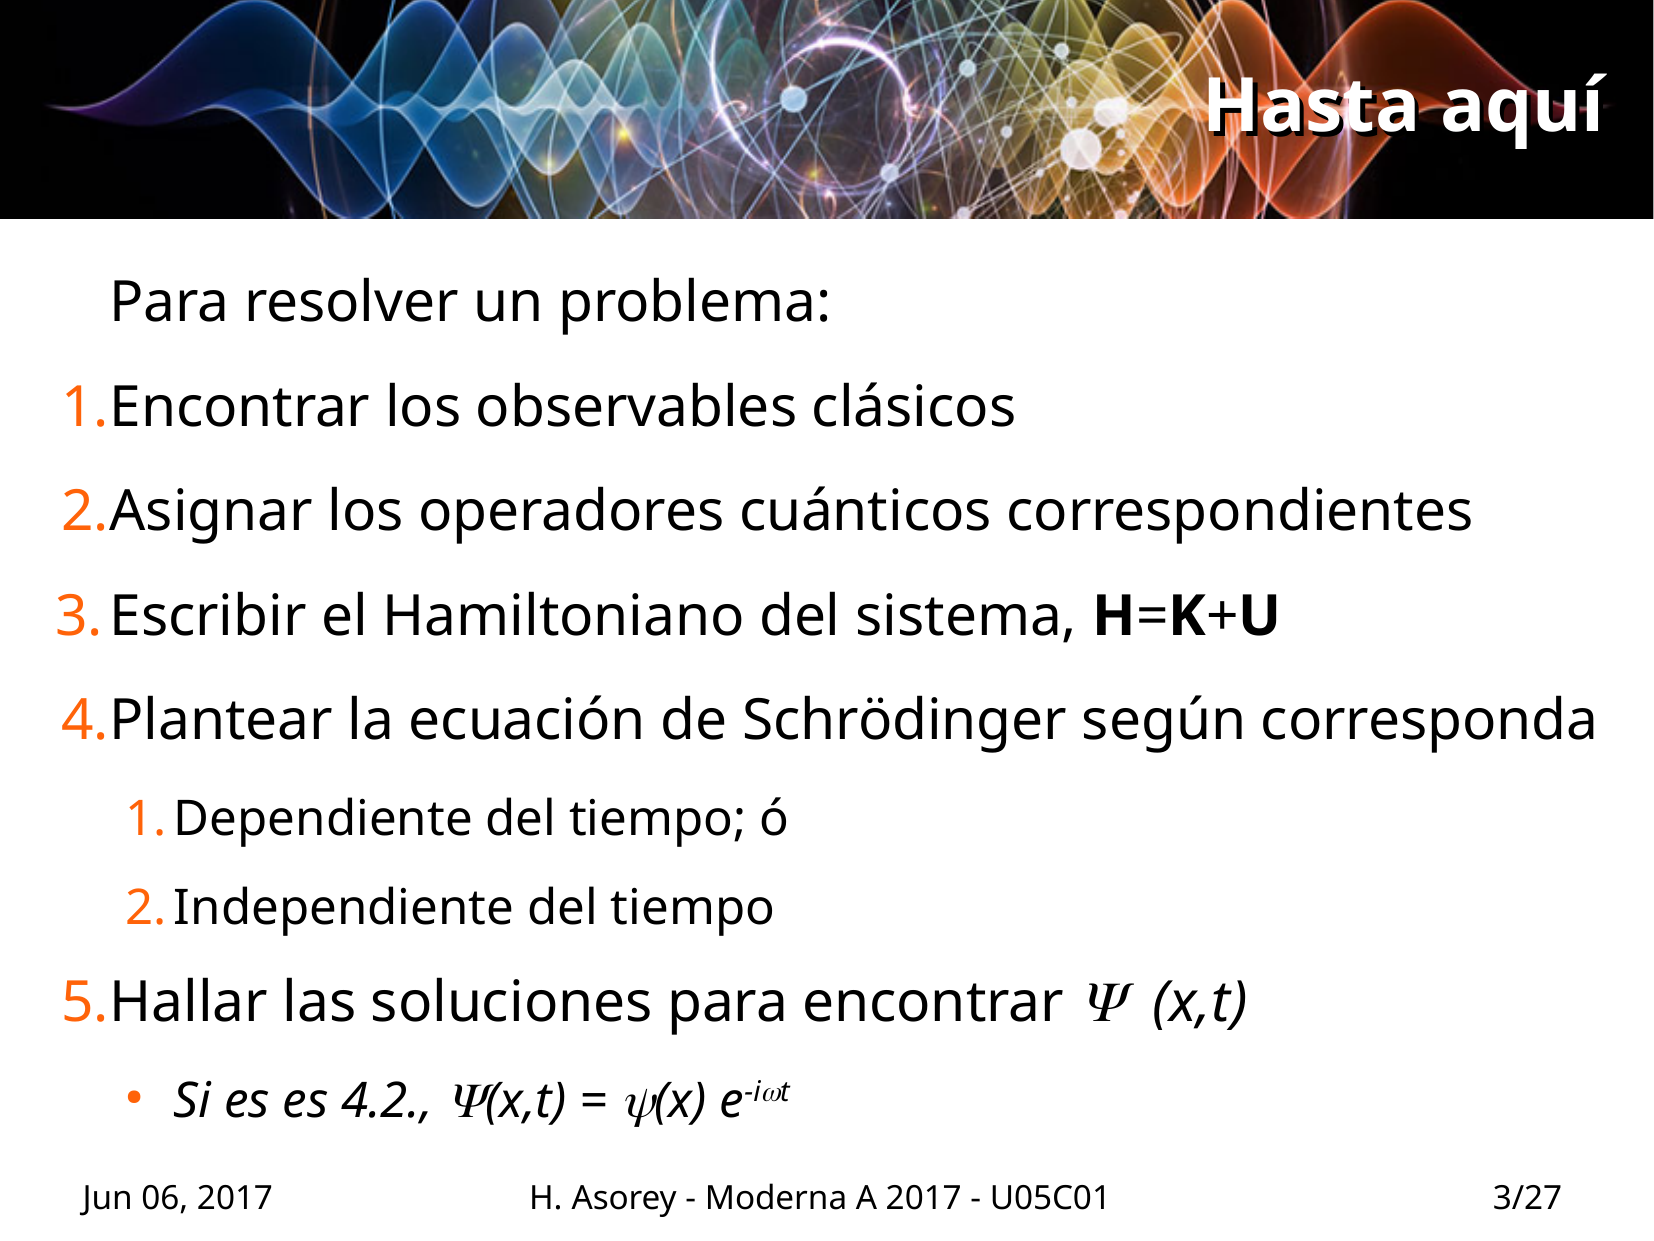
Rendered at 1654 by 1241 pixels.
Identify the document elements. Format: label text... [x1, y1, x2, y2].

list Para resolver un problema: Encontrar los observables clásicos Asignar los operadores cuánticos correspondientes Escribir el Hamiltoniano del sistema, H=K+U Plantear la ecuación de Schrödinger según corresponda Dependiente del tiempo; ó Independiente del tiempo Hallar las soluciones para encontrar Y (x,t) Si es es 4.2., Y(x,t) = y(x) e-iwt [45, 260, 1606, 1161]
title Hasta aquí [45, 15, 1606, 191]
picture [0, 0, 1654, 219]
